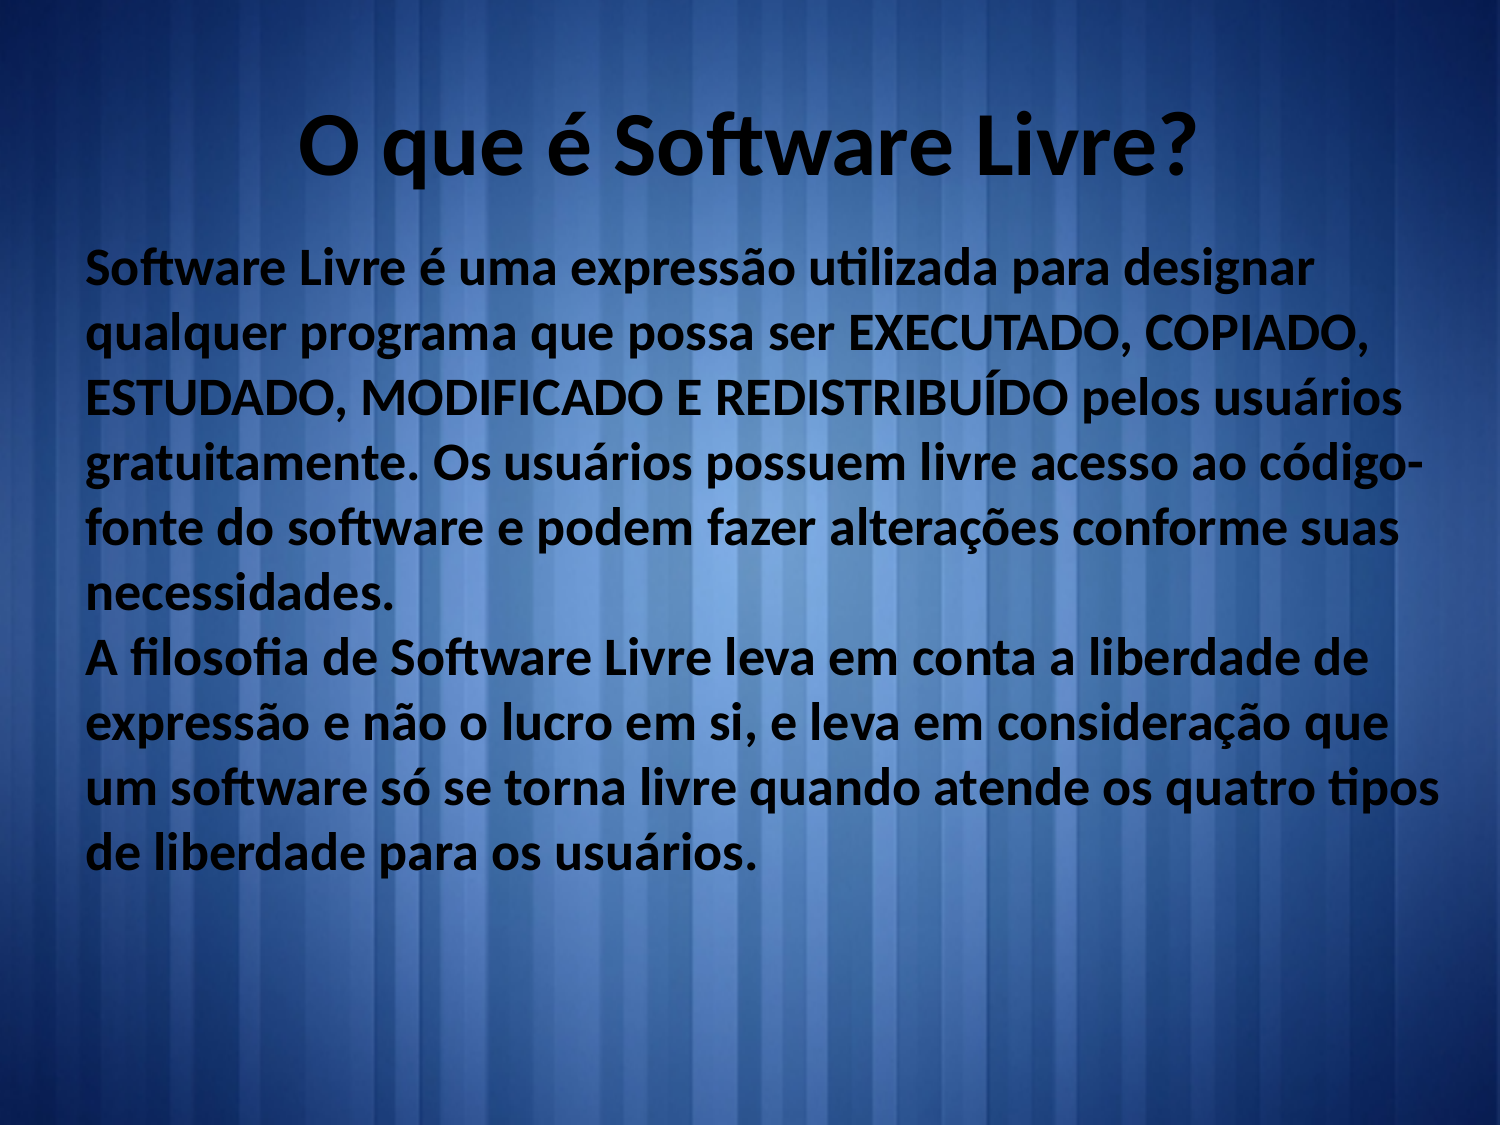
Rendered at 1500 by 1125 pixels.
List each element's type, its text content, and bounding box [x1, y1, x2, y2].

picture [0, 0, 1500, 1125]
title O que é Software Livre? [75, 45, 1425, 224]
text_box Software Livre é uma expressão utilizada para designar qualquer programa que possa ser EXECUTADO, COPIADO, ESTUDADO, MODIFICADO E REDISTRIBUÍDO pelos usuários gratuitamente. Os usuários possuem livre acesso ao código-fonte do software e podem fazer alterações conforme suas necessidades. A filosofia de Software Livre leva em conta a liberdade de expressão e não o lucro em si, e leva em consideração que um software só se torna livre quando atende os quatro tipos de liberdade para os usuários. [70, 224, 1465, 889]
